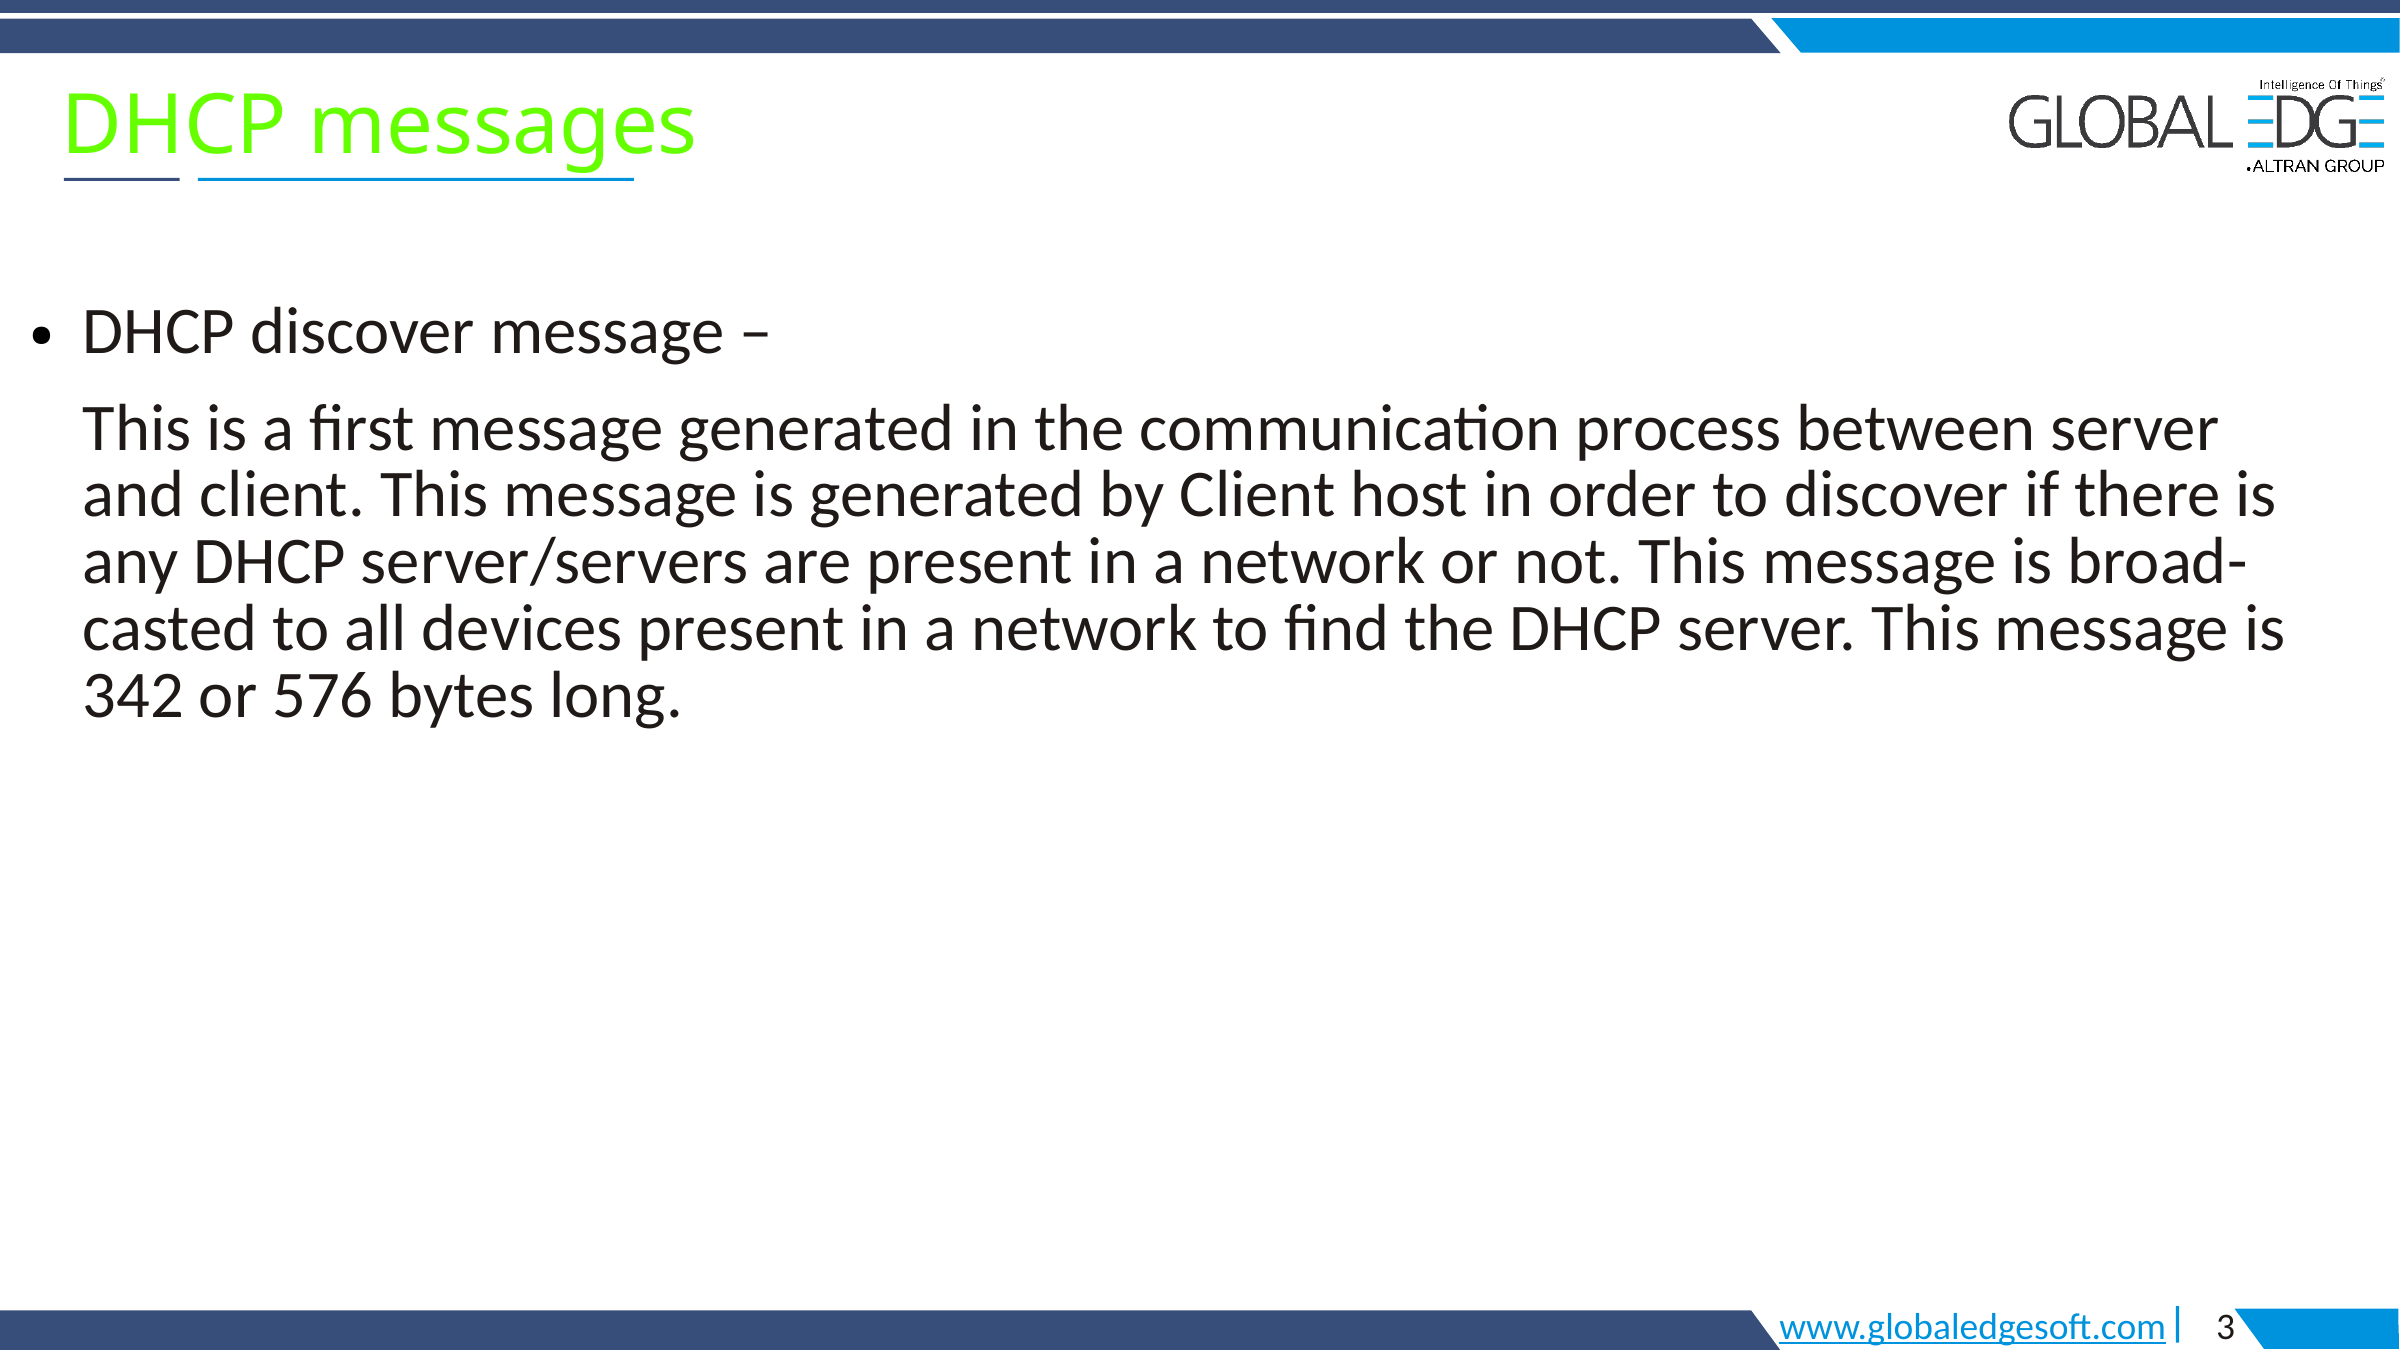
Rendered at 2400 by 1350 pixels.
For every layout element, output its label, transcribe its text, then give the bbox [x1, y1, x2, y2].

list DHCP discover message – This is a first message generated in the communication process between server and client. This message is generated by Client host in order to discover if there is any DHCP server/servers are present in a network or not. This message is broad-casted to all devices present in a network to find the DHCP server. This message is 342 or 576 bytes long. [11, 207, 2329, 1288]
picture [2001, 67, 2392, 182]
title DHCP messages [26, 64, 1977, 178]
